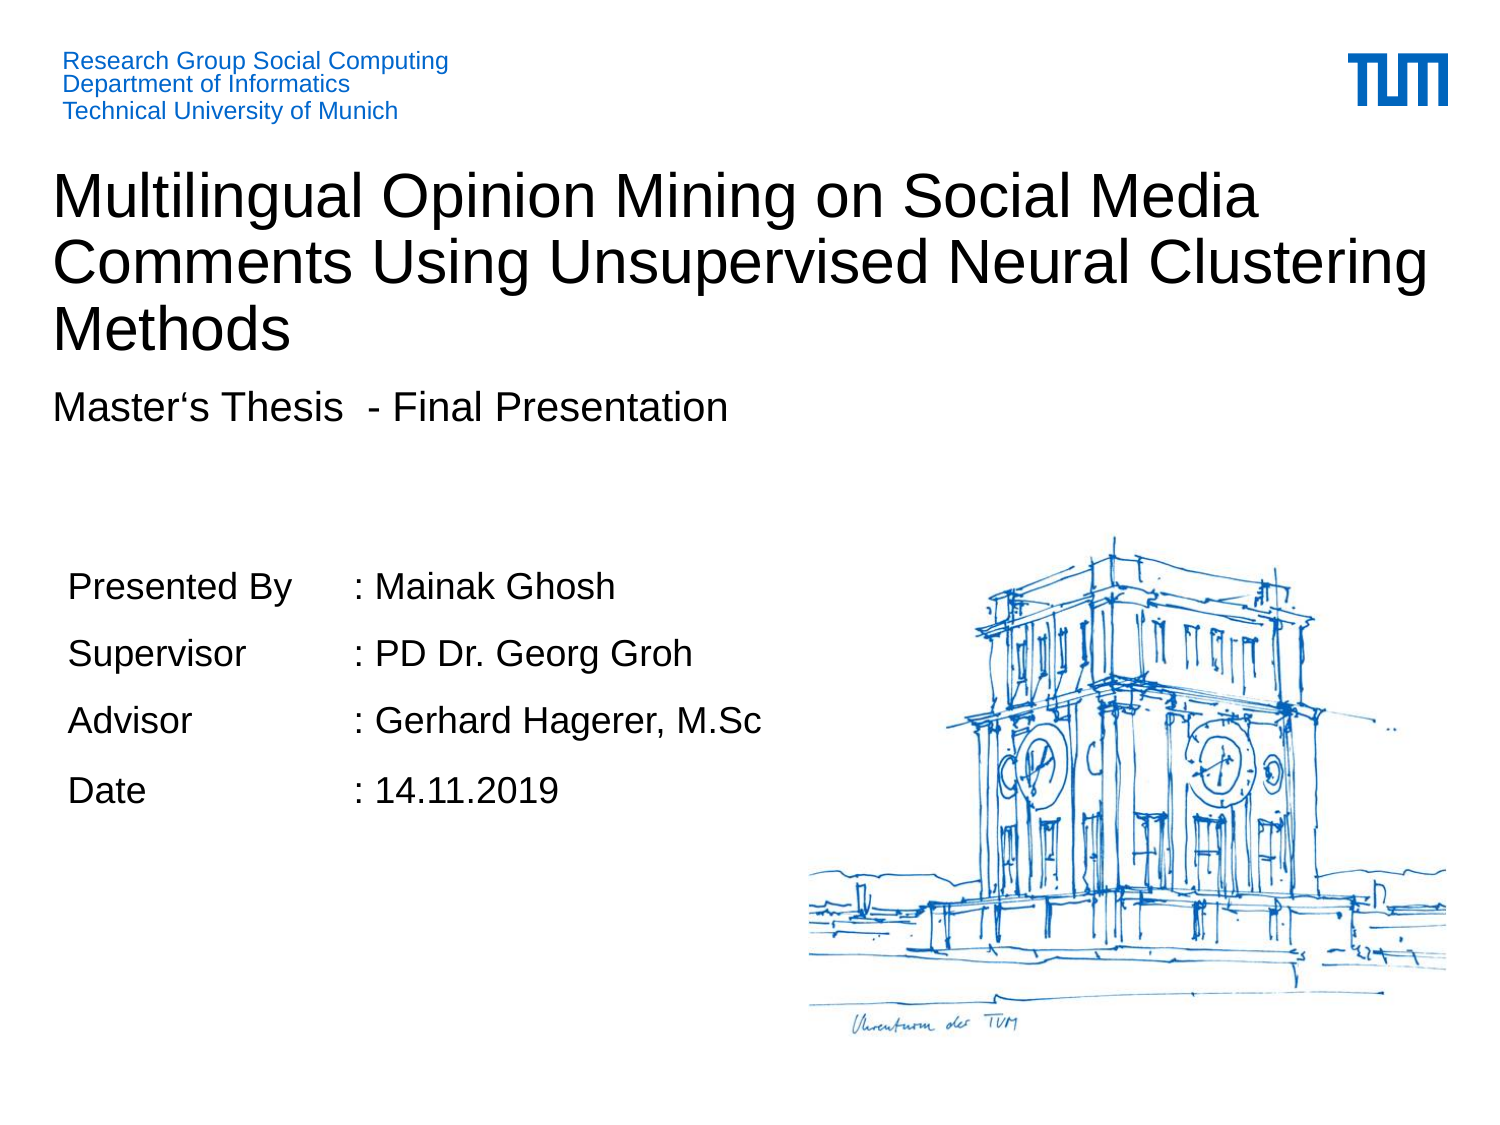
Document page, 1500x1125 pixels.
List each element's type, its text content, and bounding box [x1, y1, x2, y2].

title Multilingual Opinion Mining on Social Media Comments Using Unsupervised Neural Clustering Methods Master‘s Thesis - Final Presentation [52, 163, 1449, 231]
text_box Research Group Social Computing Department of Informatics Technical University of Munich [47, 42, 1201, 138]
table_cell Advisor [53, 692, 339, 761]
table_cell : PD Dr. Georg Groh [339, 625, 886, 692]
table_cell : Gerhard Hagerer, M.Sc [339, 692, 886, 761]
table_cell : 14.11.2019 [339, 761, 886, 819]
table_header Presented By [53, 558, 339, 625]
table_cell Date [53, 761, 339, 819]
table_header : Mainak Ghosh [339, 558, 886, 625]
picture [808, 500, 1447, 1058]
table_cell Supervisor [53, 625, 339, 692]
